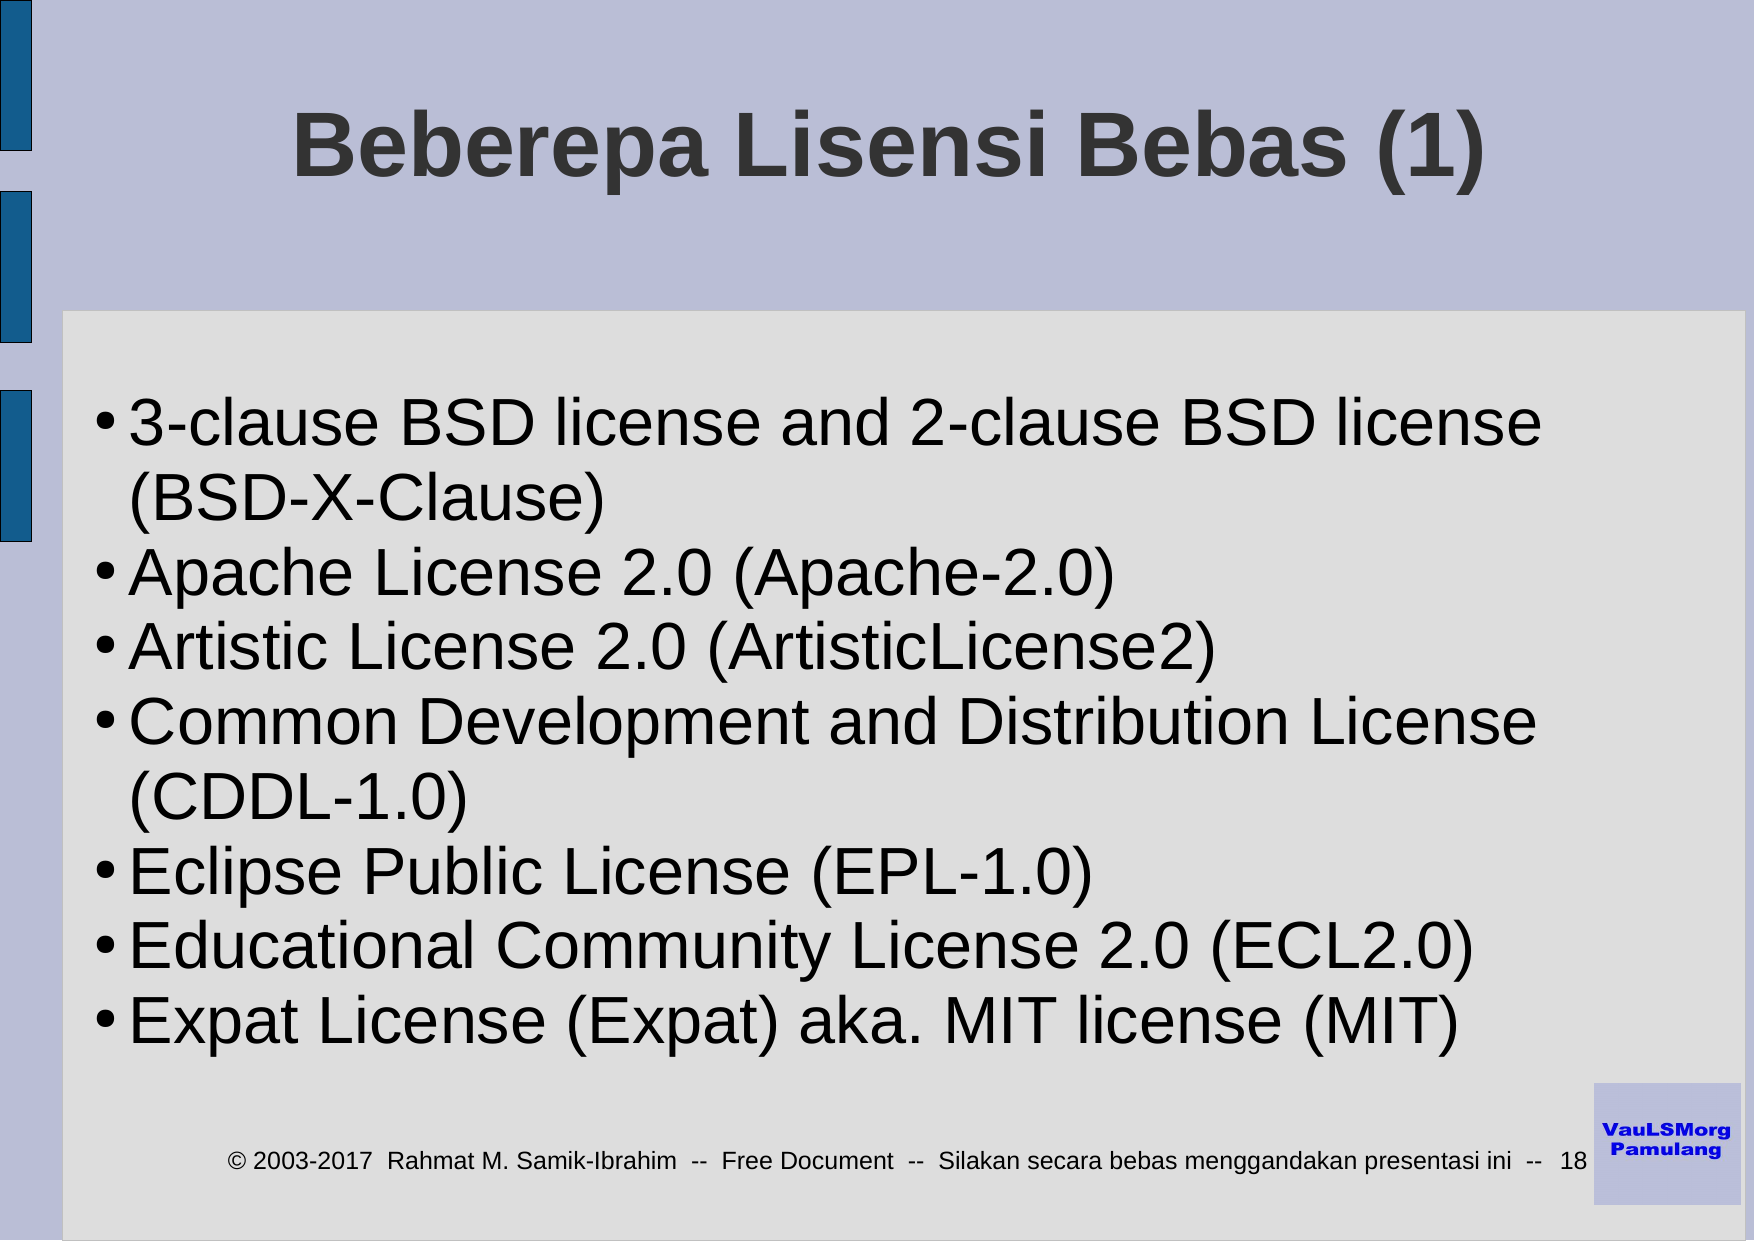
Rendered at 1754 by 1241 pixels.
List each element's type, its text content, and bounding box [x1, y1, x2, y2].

list 3-clause BSD license and 2-clause BSD license (BSD-X-Clause) Apache License 2.0 (Apache-2.0) Artistic License 2.0 (ArtisticLicense2) Common Development and Distribution License (CDDL-1.0) Eclipse Public License (EPL-1.0) Educational Community License 2.0 (ECL2.0) Expat License (Expat) aka. MIT license (MIT) [0, 385, 1736, 1059]
title Beberepa Lisensi Bebas (1) [55, 73, 1725, 217]
picture [1594, 1083, 1741, 1205]
